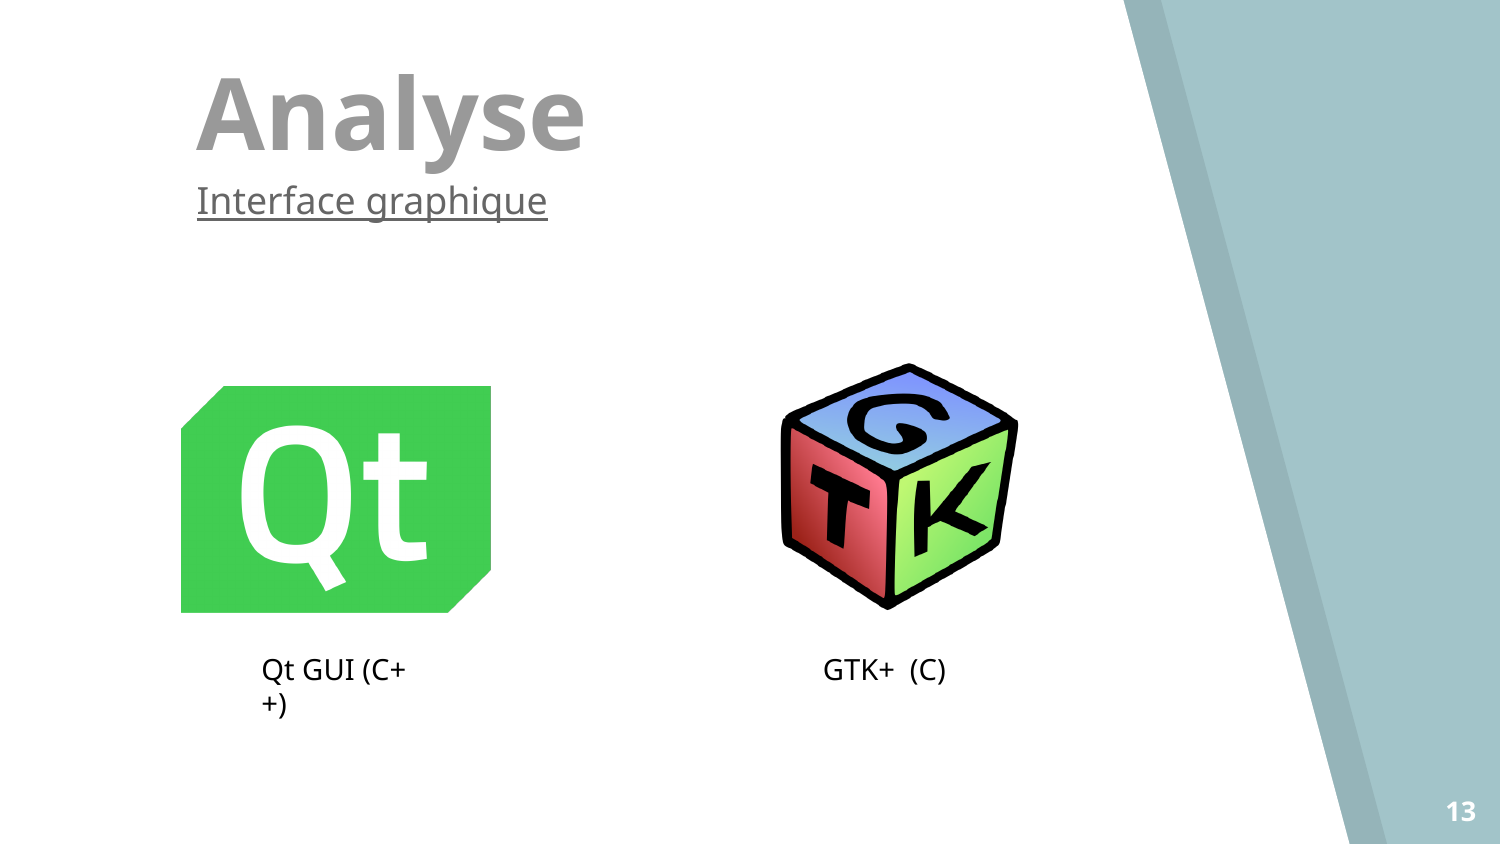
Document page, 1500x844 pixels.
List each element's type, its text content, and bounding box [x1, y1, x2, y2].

title Analyse [181, 27, 676, 162]
text_box GTK+ (C) [807, 635, 987, 712]
text_box Qt GUI (C++) [246, 635, 443, 712]
text_box Interface graphique [181, 162, 951, 245]
picture [774, 357, 1021, 613]
picture [181, 386, 491, 613]
